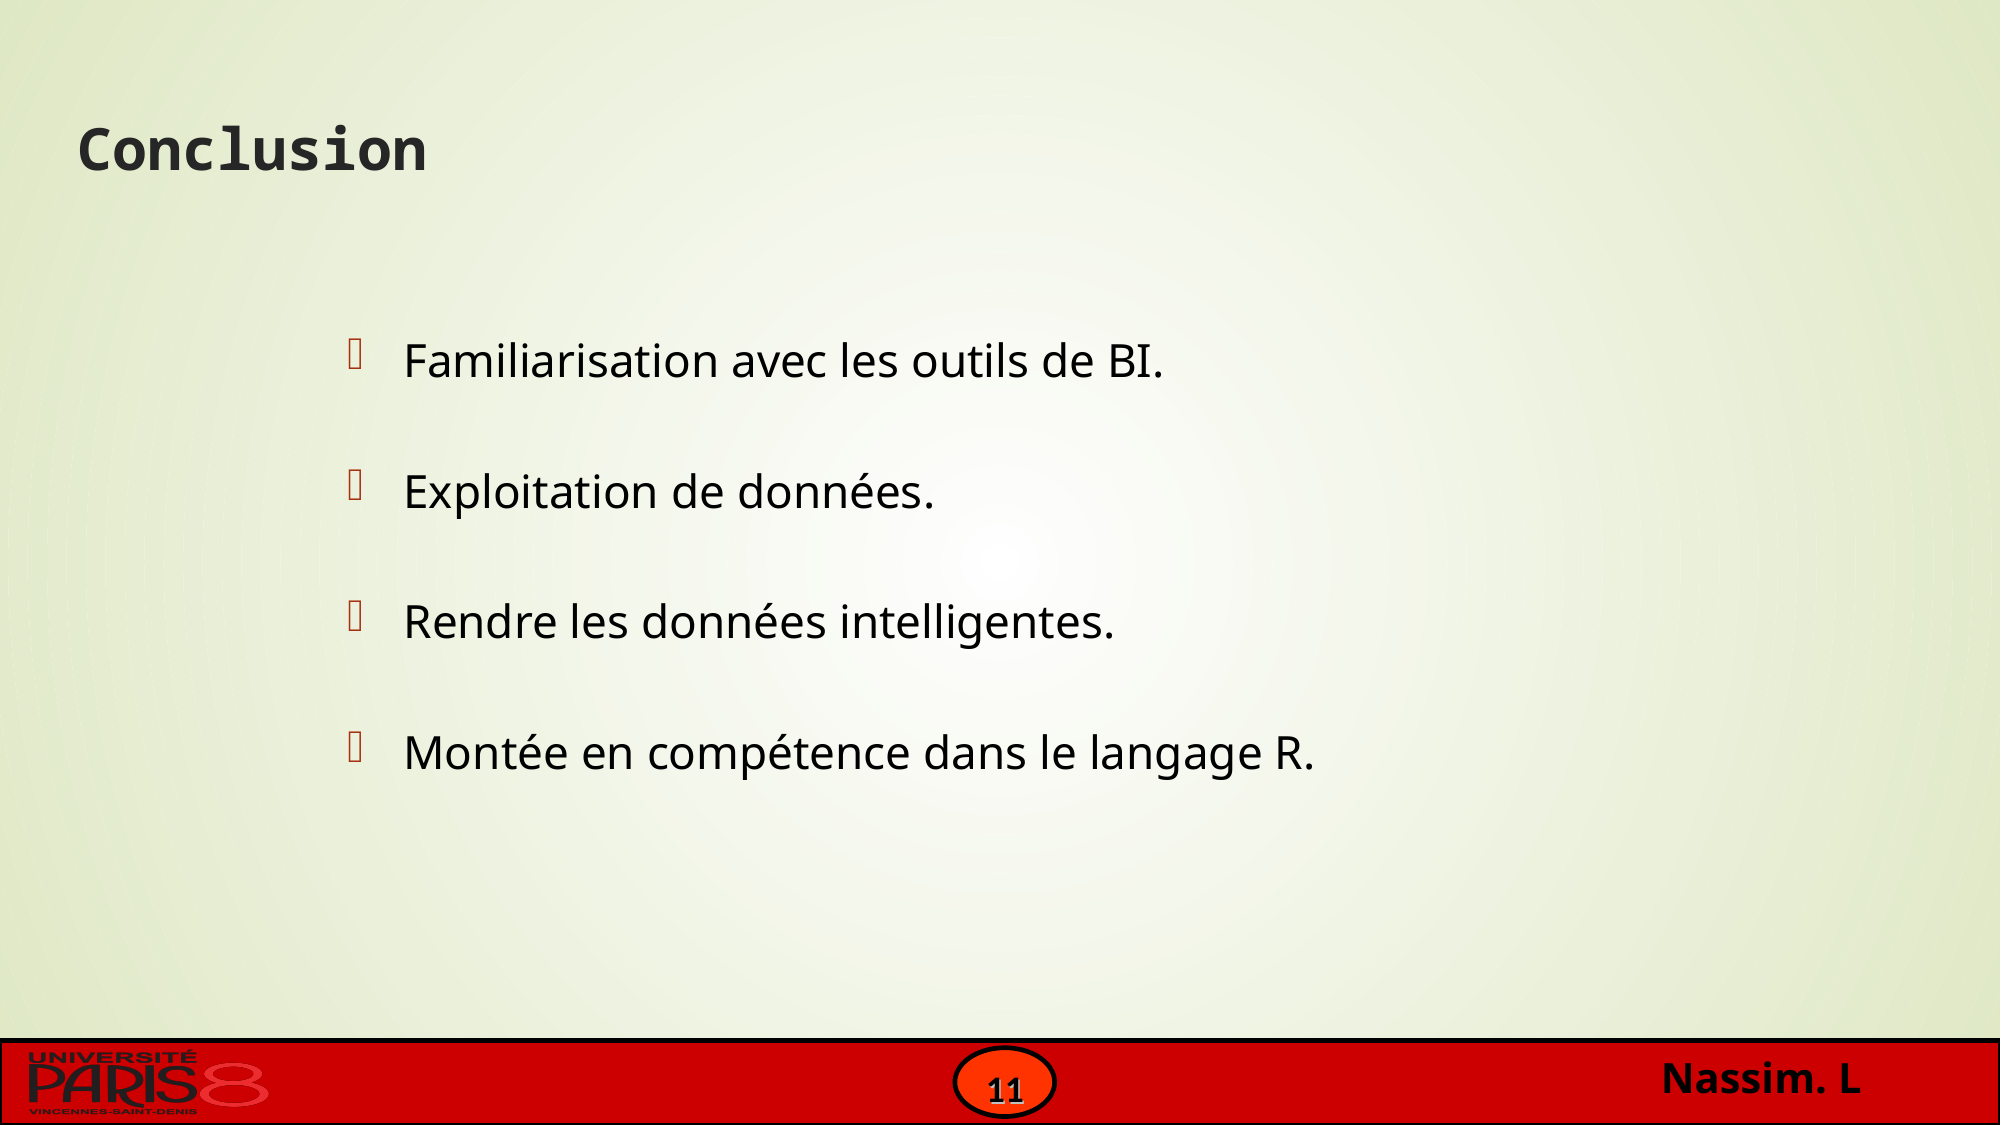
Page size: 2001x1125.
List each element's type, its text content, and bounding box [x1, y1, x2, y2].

picture [26, 1048, 272, 1117]
list Familiarisation avec les outils de BI. Exploitation de données. Rendre les données intelligentes. Montée en compétence dans le langage R. [332, 269, 1869, 974]
text_box Nassim. L [1571, 1034, 2000, 1119]
text_box [0, 1041, 2000, 1125]
title Conclusion [63, 104, 1525, 315]
text_box 11 [954, 1047, 1055, 1117]
